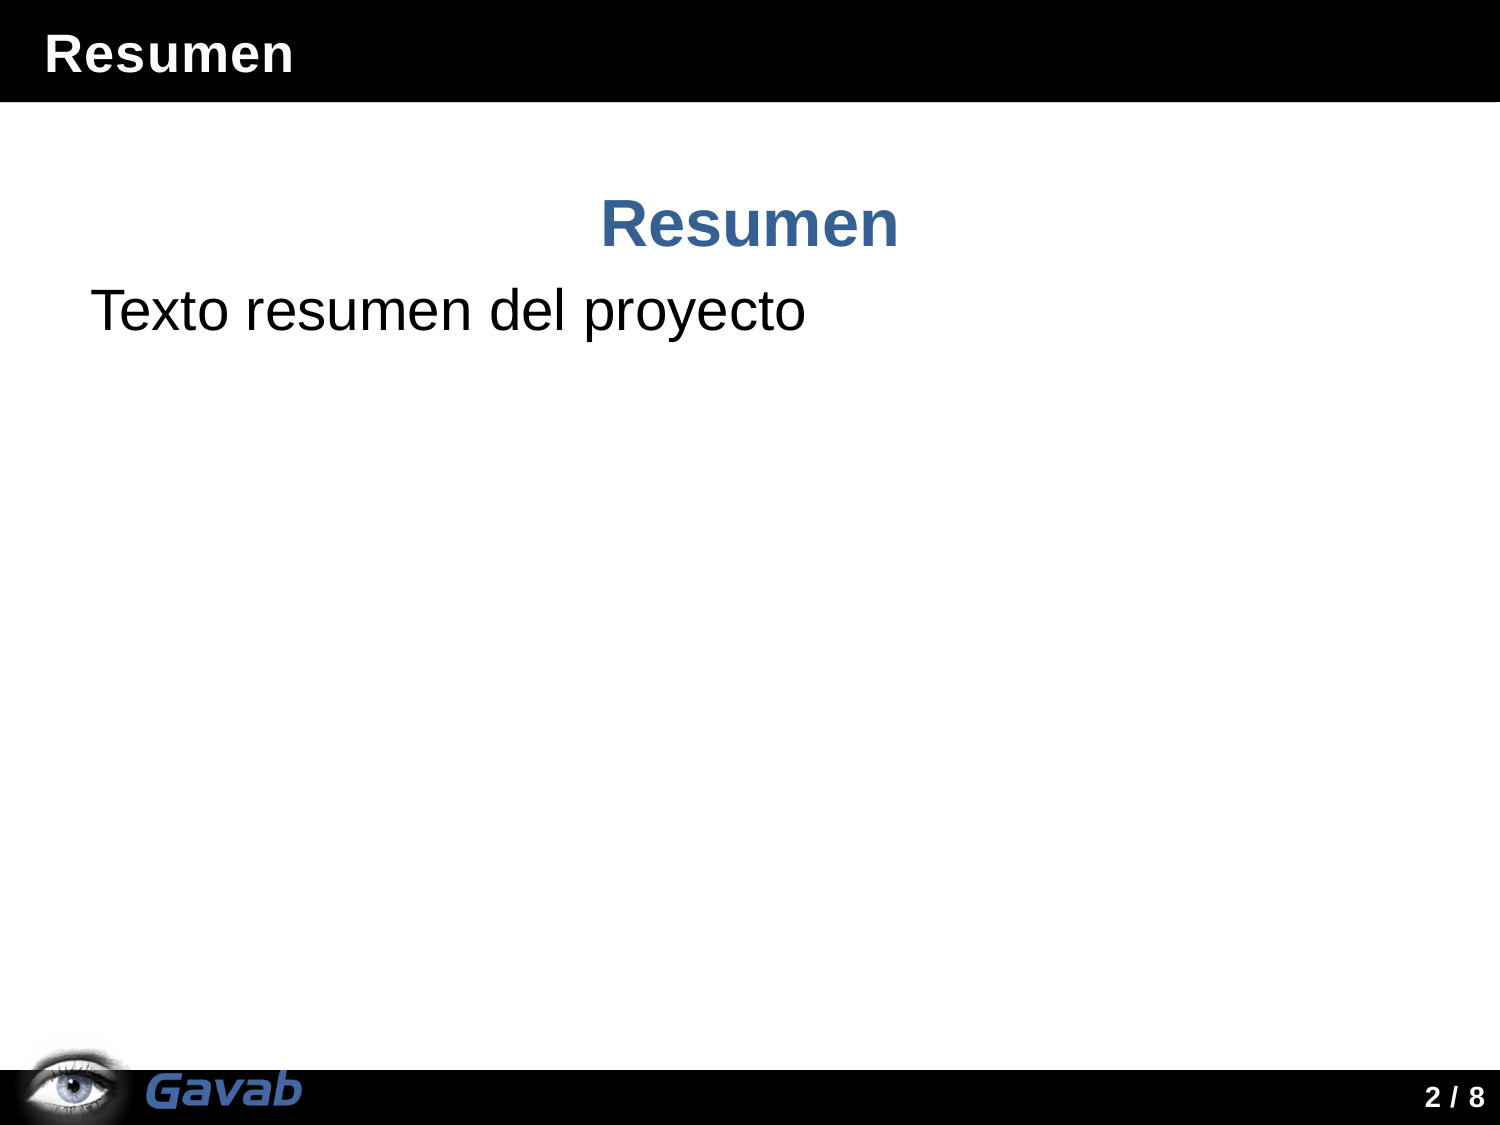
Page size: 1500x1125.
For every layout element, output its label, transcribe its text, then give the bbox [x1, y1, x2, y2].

title Resumen [29, 9, 1471, 93]
picture [3, 1019, 302, 1125]
list Resumen Texto resumen del proyecto [75, 172, 1425, 1005]
